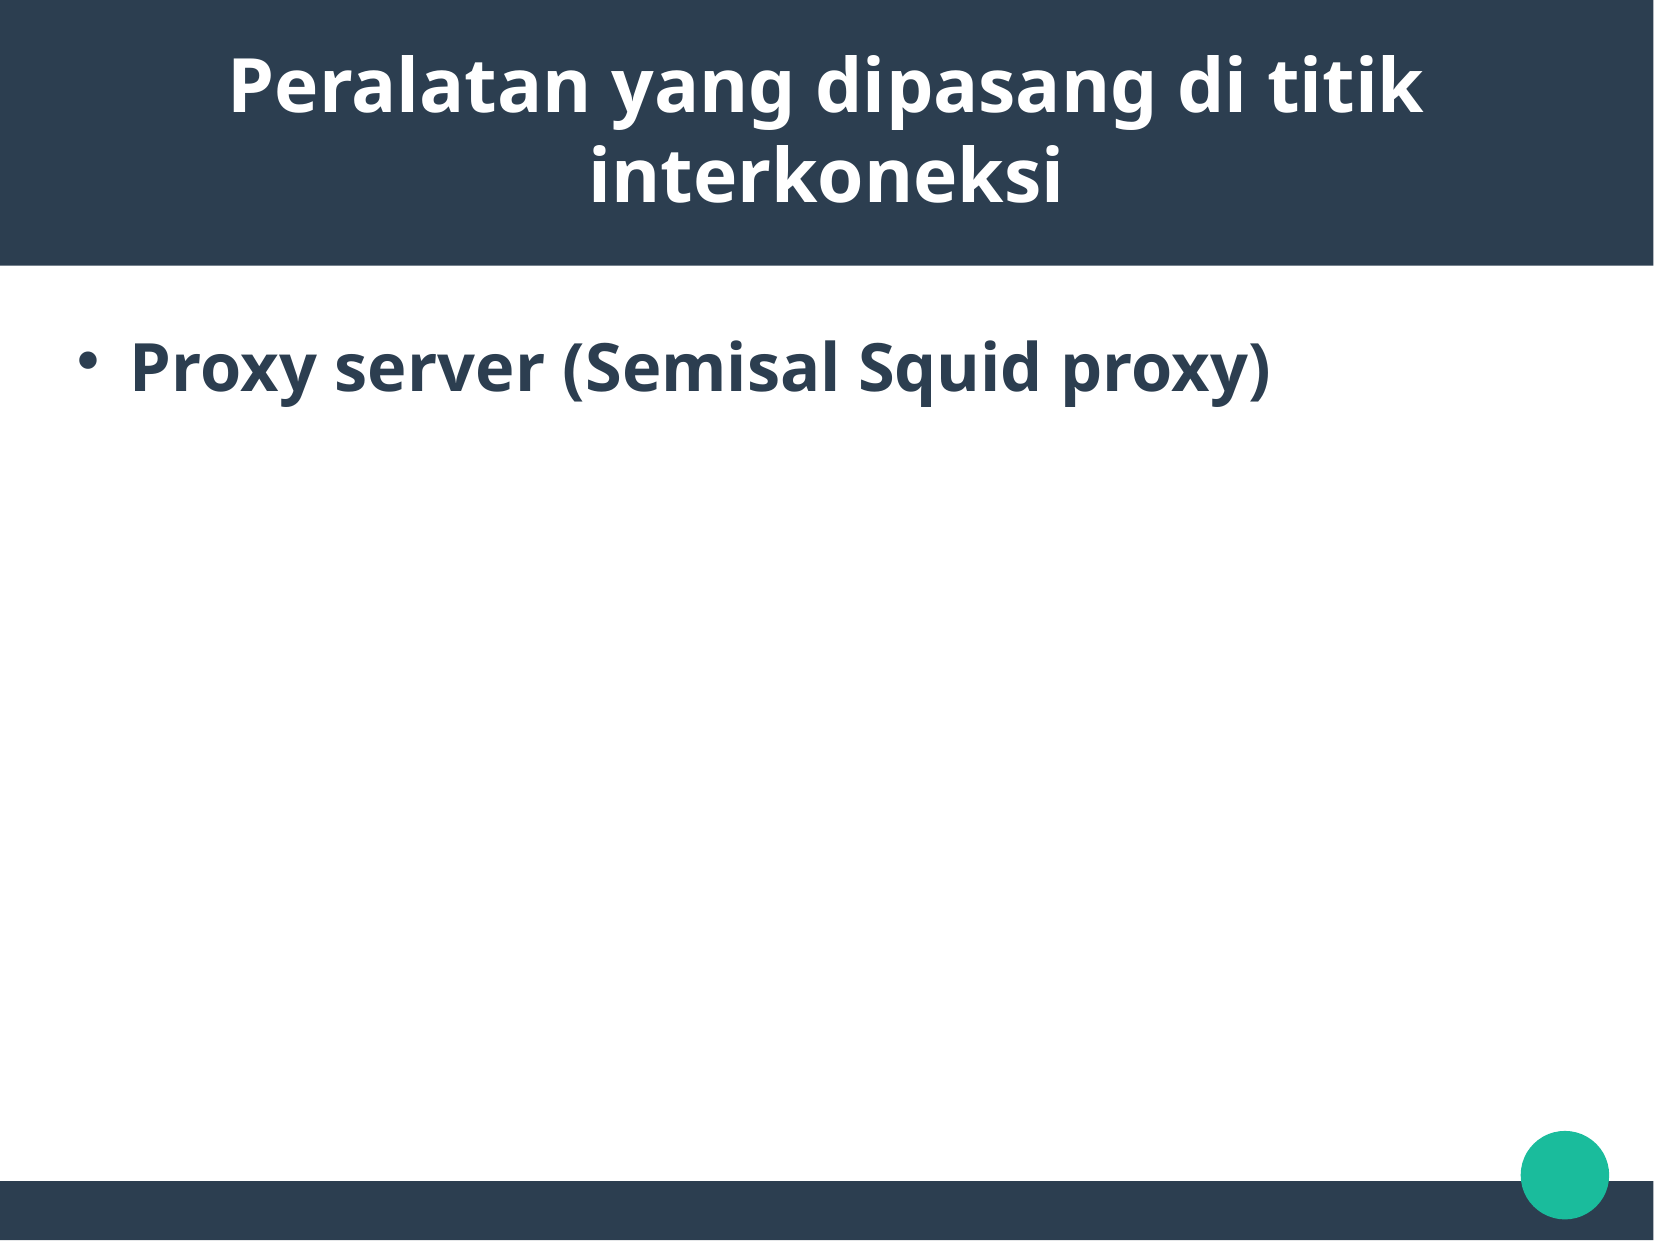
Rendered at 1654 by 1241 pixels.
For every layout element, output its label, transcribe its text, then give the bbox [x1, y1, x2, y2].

text_box Peralatan yang dipasang di titik interkoneksi [59, 49, 1595, 207]
text_box Proxy server (Semisal Squid proxy) [59, 324, 1595, 1152]
